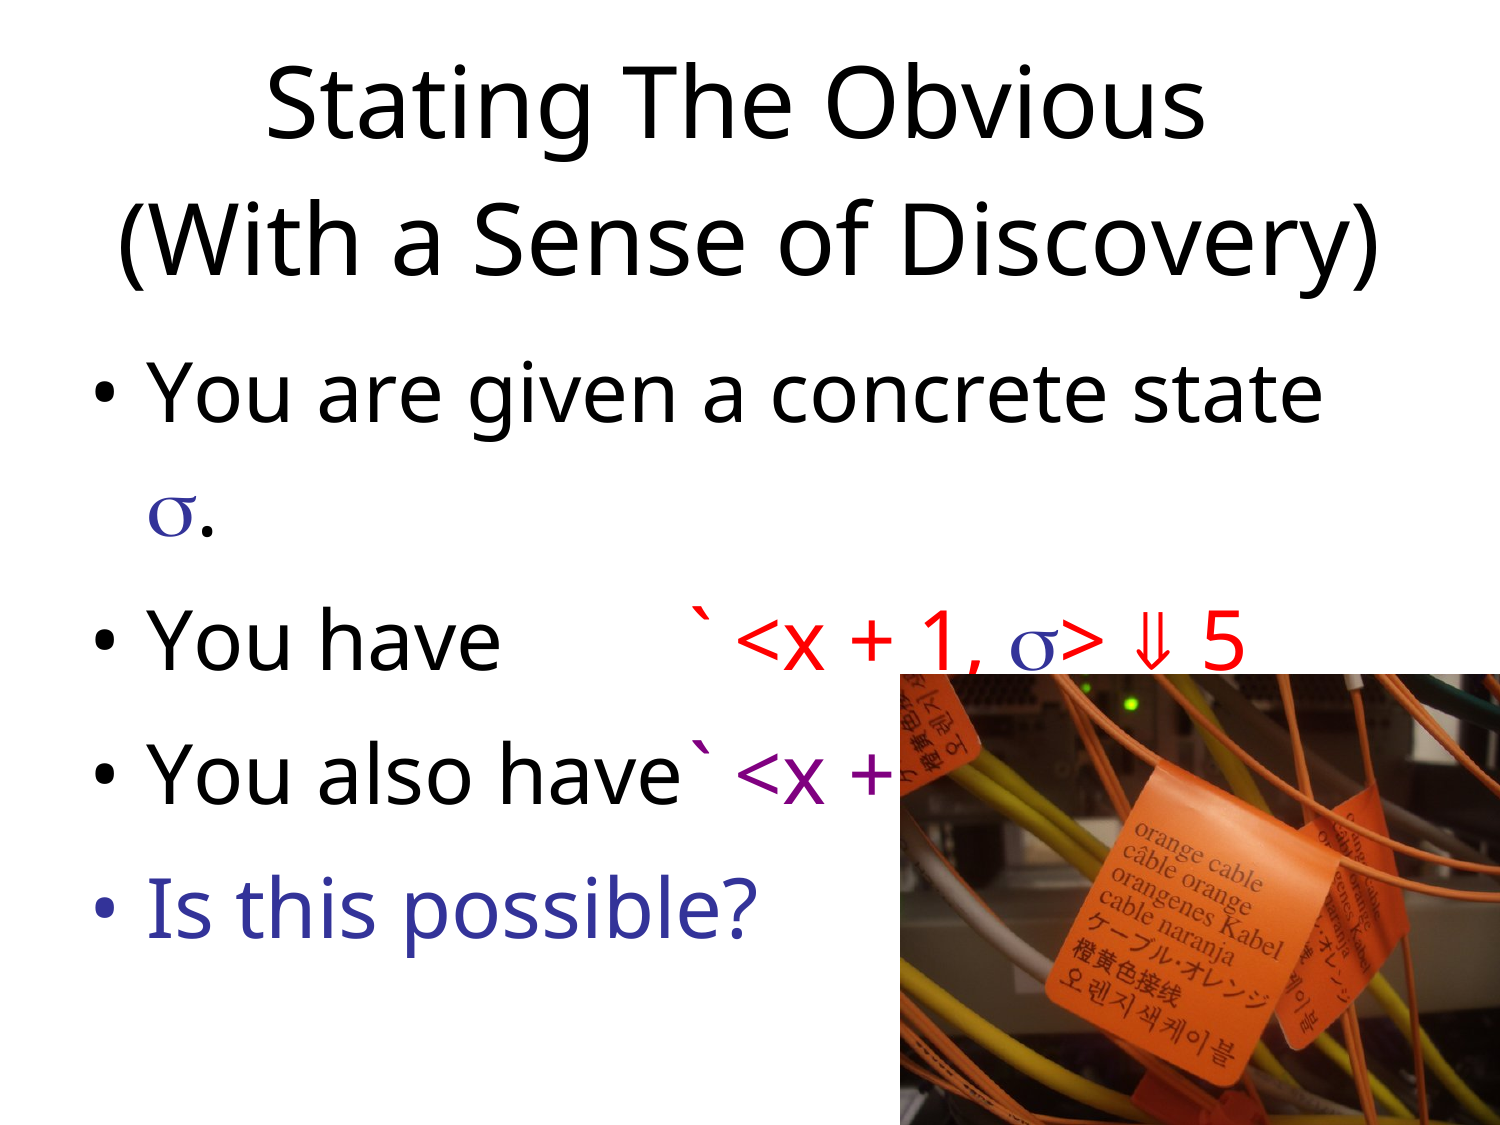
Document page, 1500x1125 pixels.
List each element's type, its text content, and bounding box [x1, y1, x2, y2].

title Stating The Obvious (With a Sense of Discovery) [75, 15, 1426, 191]
list You are given a concrete state . You have ` <x + 1, >  5 You also have ` <x + 1, >  88 Is this possible? [75, 191, 1426, 935]
picture [900, 674, 1500, 1125]
